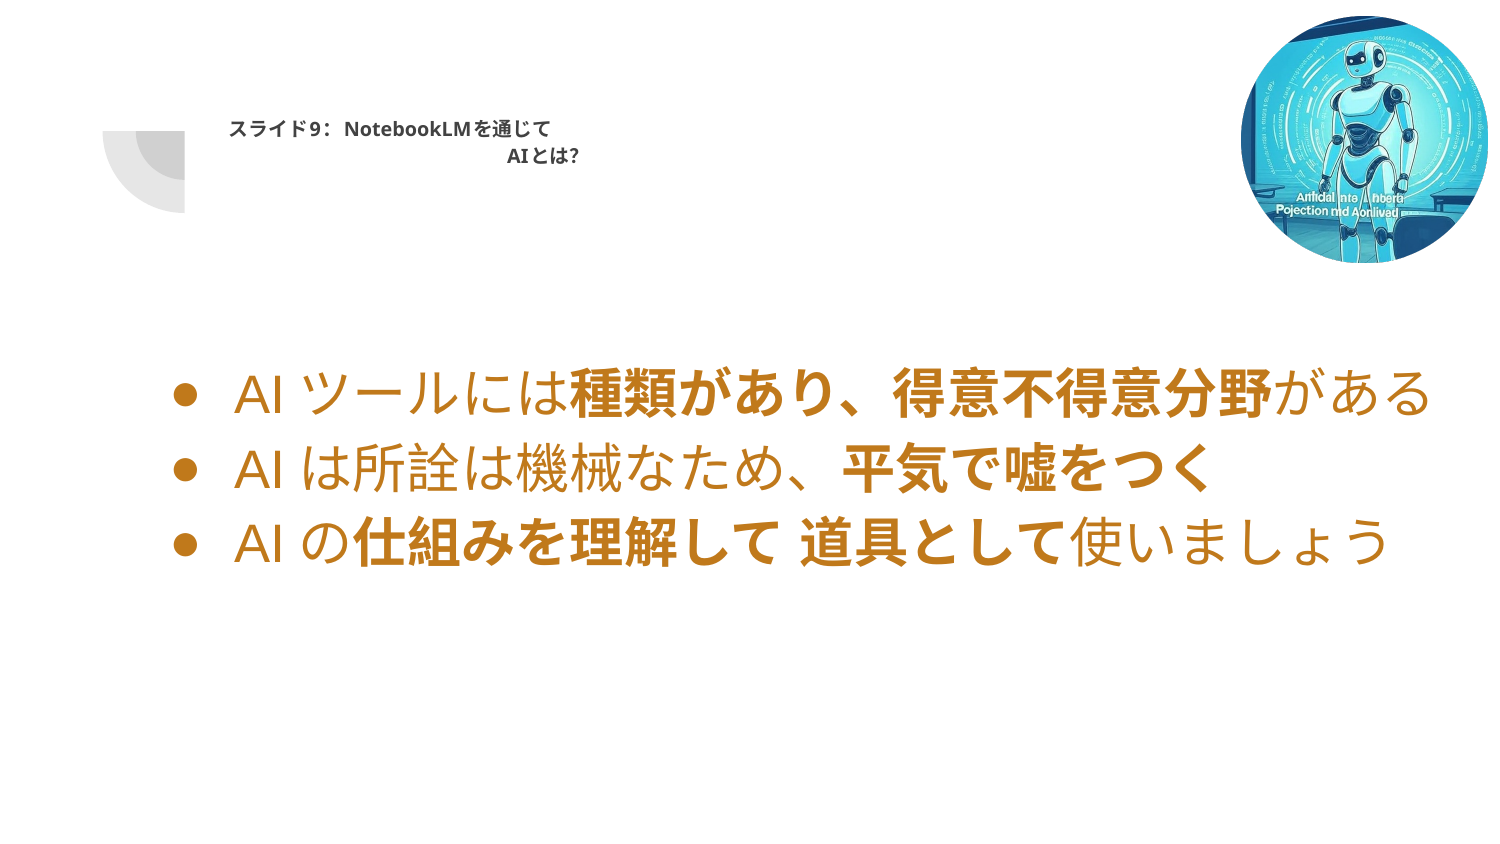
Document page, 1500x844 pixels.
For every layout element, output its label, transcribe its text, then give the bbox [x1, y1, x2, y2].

picture [1241, 16, 1488, 263]
text_box AIツールには種類があり、得意不得意分野がある AIは所詮は機械なため、平気で嘘をつく AIの仕組みを理解して 道具として使いましょう [144, 334, 1462, 589]
title スライド9：NotebookLMを通じて AIとは？ [213, 98, 1241, 263]
